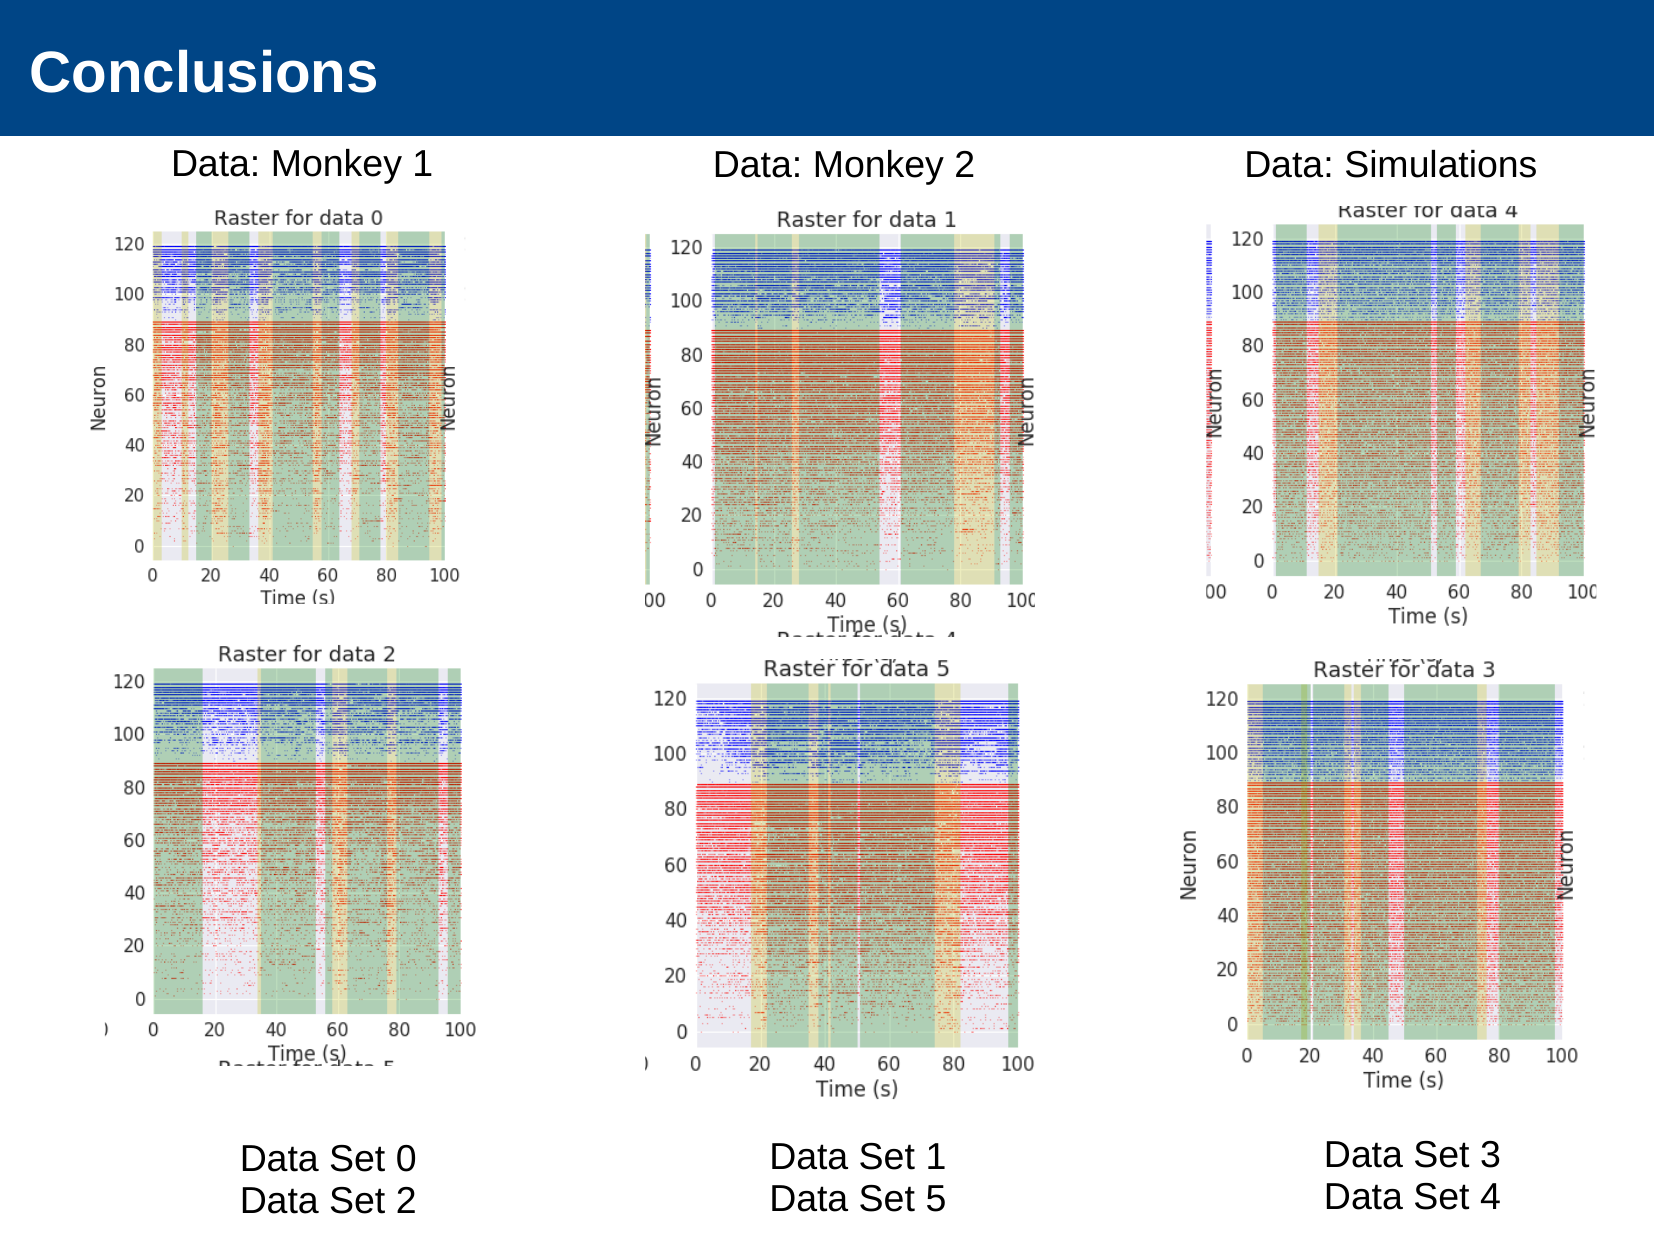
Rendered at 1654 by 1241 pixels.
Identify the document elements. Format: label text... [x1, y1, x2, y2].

text_box Data Set 0 Data Set 2 [225, 1129, 432, 1229]
text_box Data: Monkey 1 [156, 135, 449, 192]
text_box Conclusions [15, 32, 1329, 113]
text_box Data: Monkey 2 [698, 136, 991, 194]
text_box Data: Simulations [1229, 136, 1553, 194]
text_box Data Set 1 Data Set 5 [754, 1127, 962, 1227]
picture [1163, 659, 1585, 1094]
picture [645, 659, 1036, 1104]
picture [75, 195, 466, 604]
text_box Data Set 3 Data Set 4 [1309, 1125, 1650, 1241]
picture [105, 629, 477, 1066]
picture [1206, 206, 1597, 631]
picture [645, 195, 1036, 637]
text_box [0, 0, 1654, 136]
